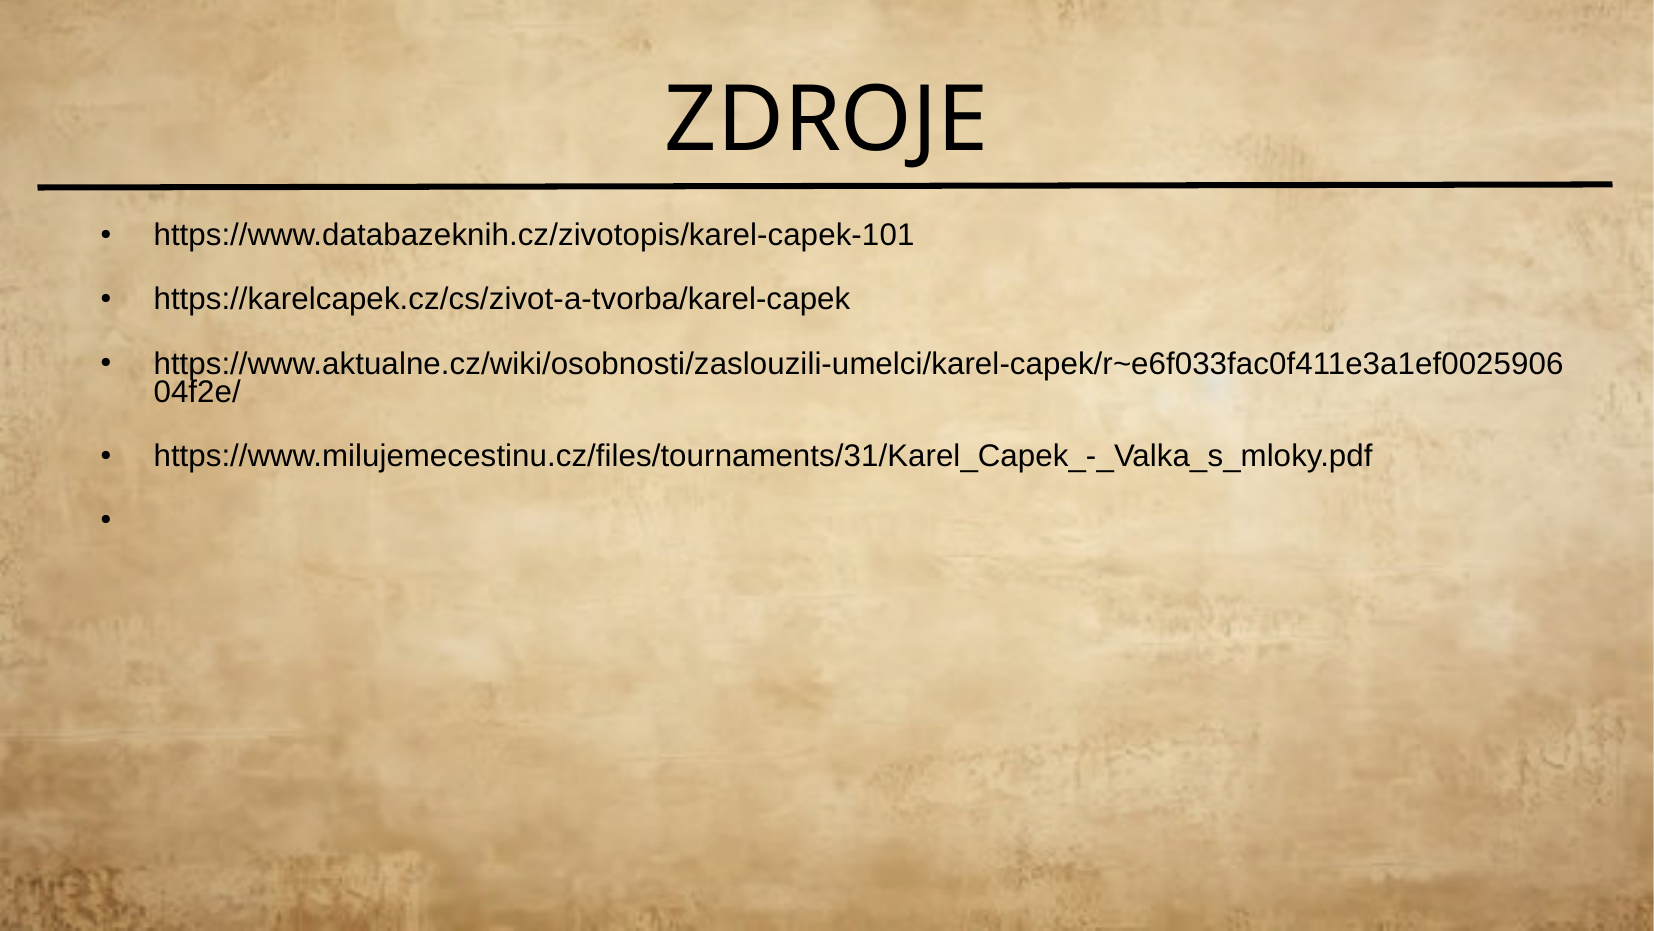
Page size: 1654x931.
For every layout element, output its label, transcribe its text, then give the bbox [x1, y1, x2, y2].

title ZDROJE [82, 37, 1571, 184]
title ZDROJE [82, 188, 1571, 193]
picture [0, 0, 1654, 931]
list https://www.databazeknih.cz/zivotopis/karel-capek-101 https://karelcapek.cz/cs/zivot-a-tvorba/karel-capek https://www.aktualne.cz/wiki/osobnosti/zaslouzili-umelci/karel-capek/r~e6f033fac0f411e3a1ef002590604f2e/ https://www.milujemecestinu.cz/files/tournaments/31/Karel_Capek_-_Valka_s_mloky.pdf [82, 217, 1571, 758]
